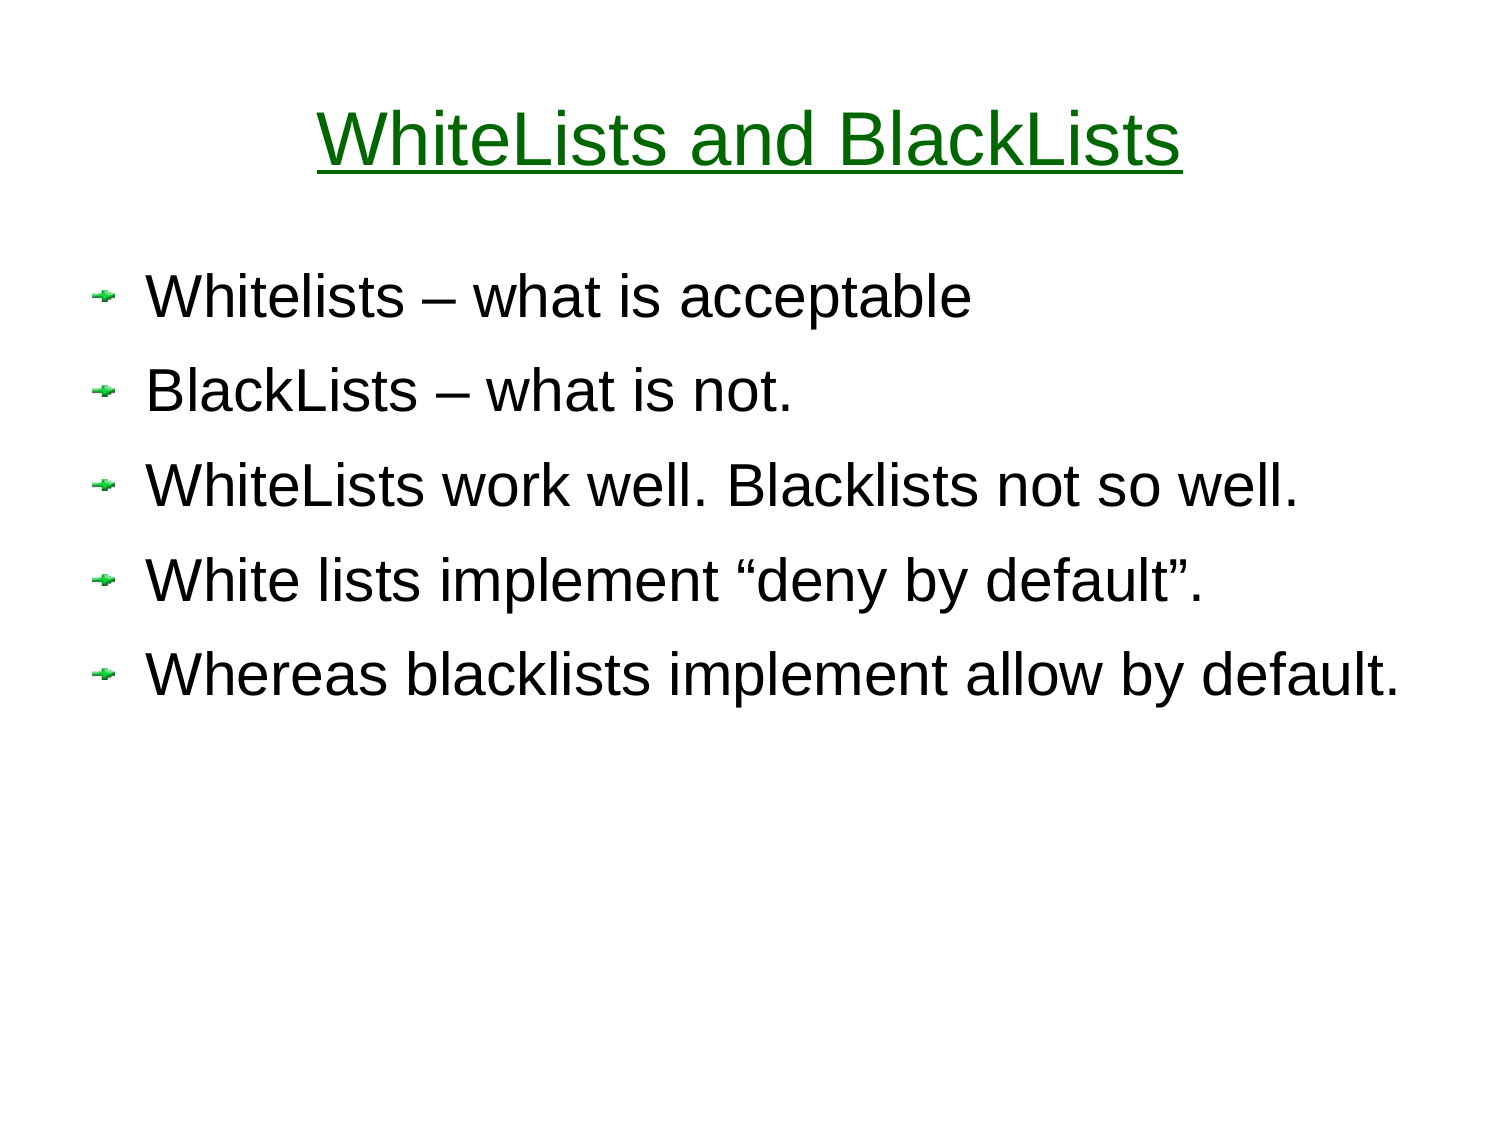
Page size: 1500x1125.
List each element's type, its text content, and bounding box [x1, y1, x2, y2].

title WhiteLists and BlackLists [75, 45, 1425, 233]
list Whitelists – what is acceptable BlackLists – what is not. WhiteLists work well. Blacklists not so well. White lists implement “deny by default”. Whereas blacklists implement allow by default. [75, 262, 1425, 1006]
